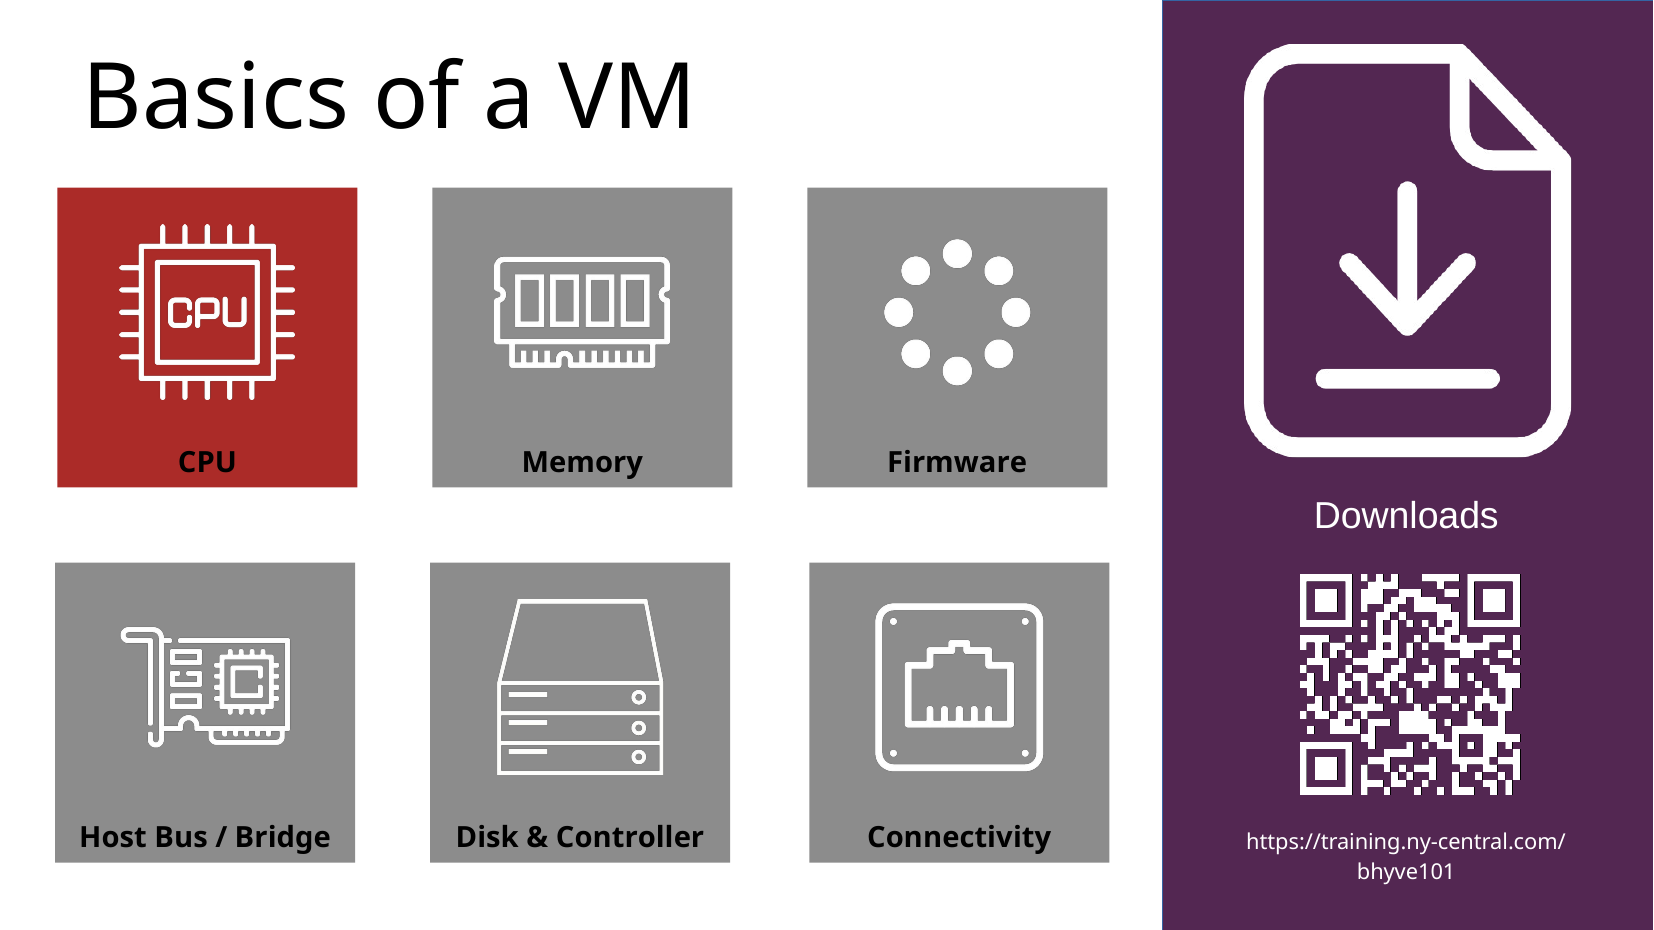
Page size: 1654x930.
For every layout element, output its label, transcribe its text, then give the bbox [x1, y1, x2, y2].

picture [1268, 543, 1550, 826]
text_box Connectivity [809, 562, 1110, 863]
picture [492, 599, 668, 775]
text_box Downloads [1237, 487, 1576, 638]
picture [871, 599, 1047, 775]
title Basics of a VM [82, 37, 1571, 150]
text_box Memory [432, 187, 733, 488]
picture [1200, 44, 1613, 458]
picture [869, 224, 1045, 400]
picture [119, 224, 295, 400]
text_box Firmware [807, 187, 1108, 488]
text_box CPU [57, 187, 358, 488]
text_box Host Bus / Bridge [55, 562, 356, 863]
text_box [1162, 0, 1653, 930]
picture [117, 599, 293, 775]
text_box https://training.ny-central.com/bhyve101 [1200, 819, 1613, 930]
picture [494, 224, 670, 400]
text_box Disk & Controller [430, 562, 731, 863]
